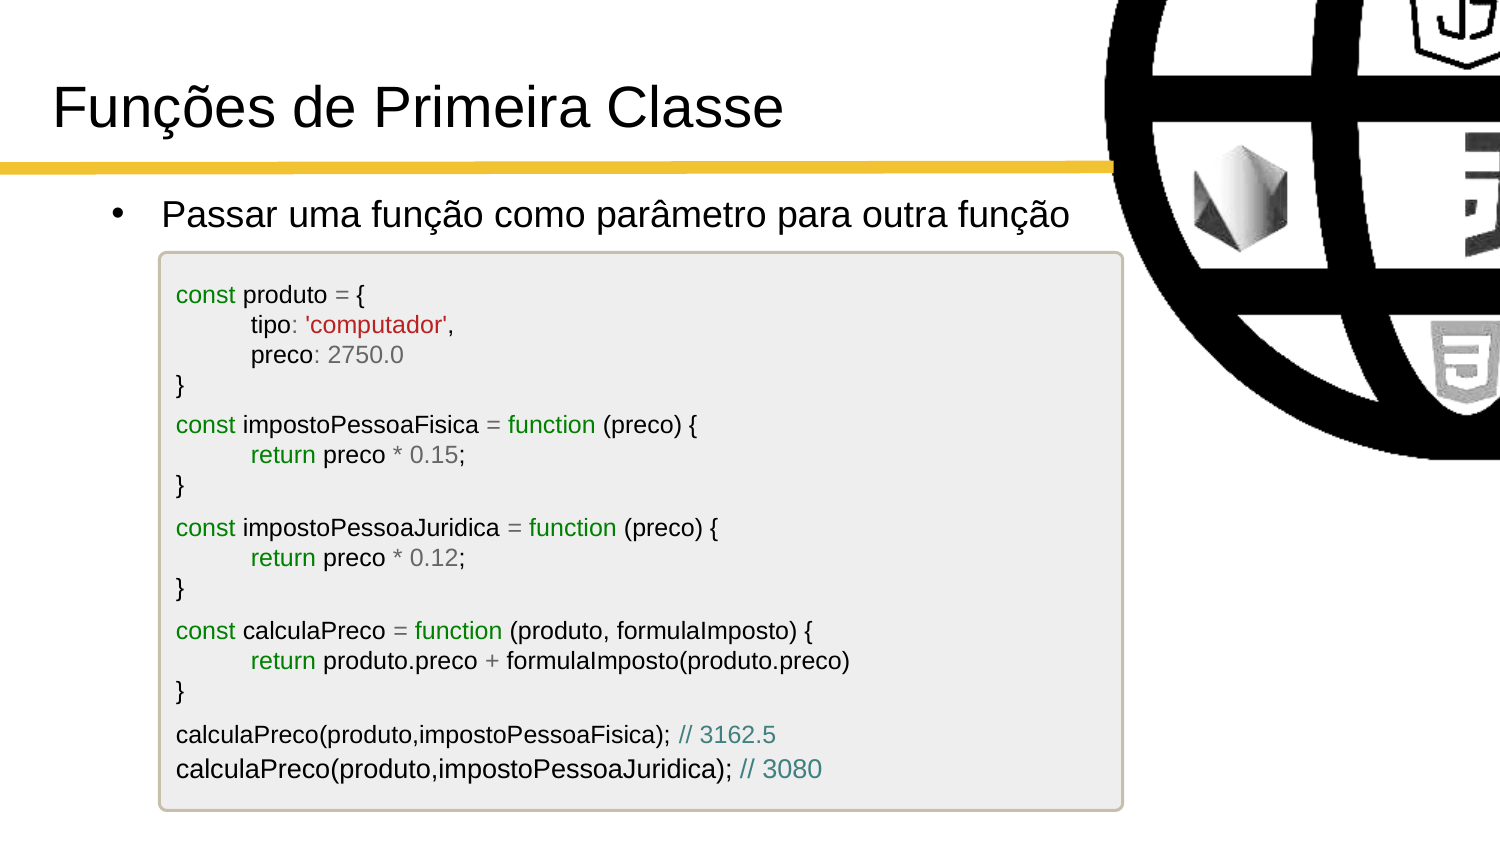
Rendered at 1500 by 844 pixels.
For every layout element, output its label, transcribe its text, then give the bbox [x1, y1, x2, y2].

text_box Passar uma função como parâmetro para outra função [89, 182, 1406, 266]
picture [1078, 0, 1500, 532]
text_box Funções de Primeira Classe [37, 33, 1463, 175]
text_box const produto = { tipo: 'computador', preco: 2750.0 } const impostoPessoaFisica = function (preco) { return preco * 0.15; } const impostoPessoaJuridica = function (preco) { return preco * 0.12; } const calculaPreco = function (produto, formulaImposto) { return produto.preco + formulaImposto(produto.preco) } calculaPreco(produto,impostoPessoaFisica); // 3162.5 calculaPreco(produto,impostoPessoaJuridica); // 3080 [159, 252, 1123, 811]
